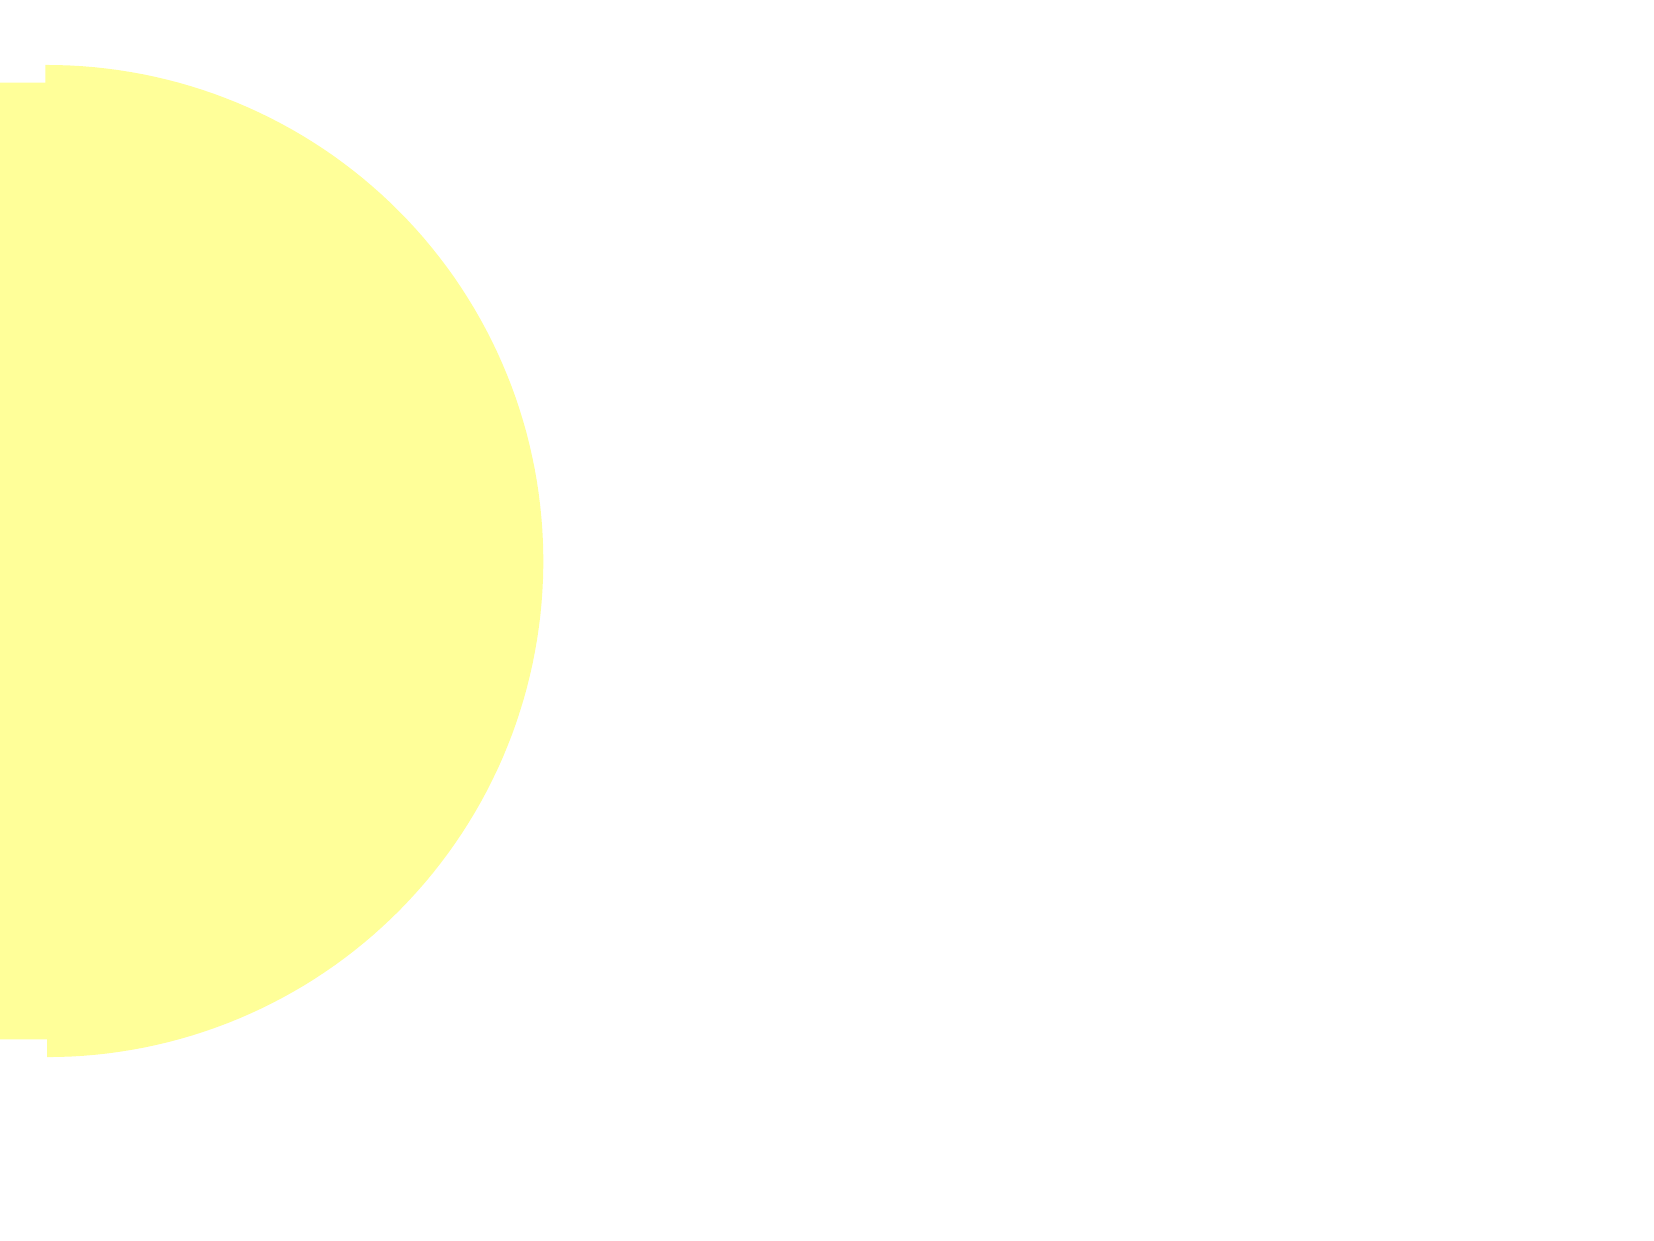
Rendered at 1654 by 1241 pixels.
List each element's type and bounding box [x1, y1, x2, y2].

text_box [0, 64, 544, 1058]
